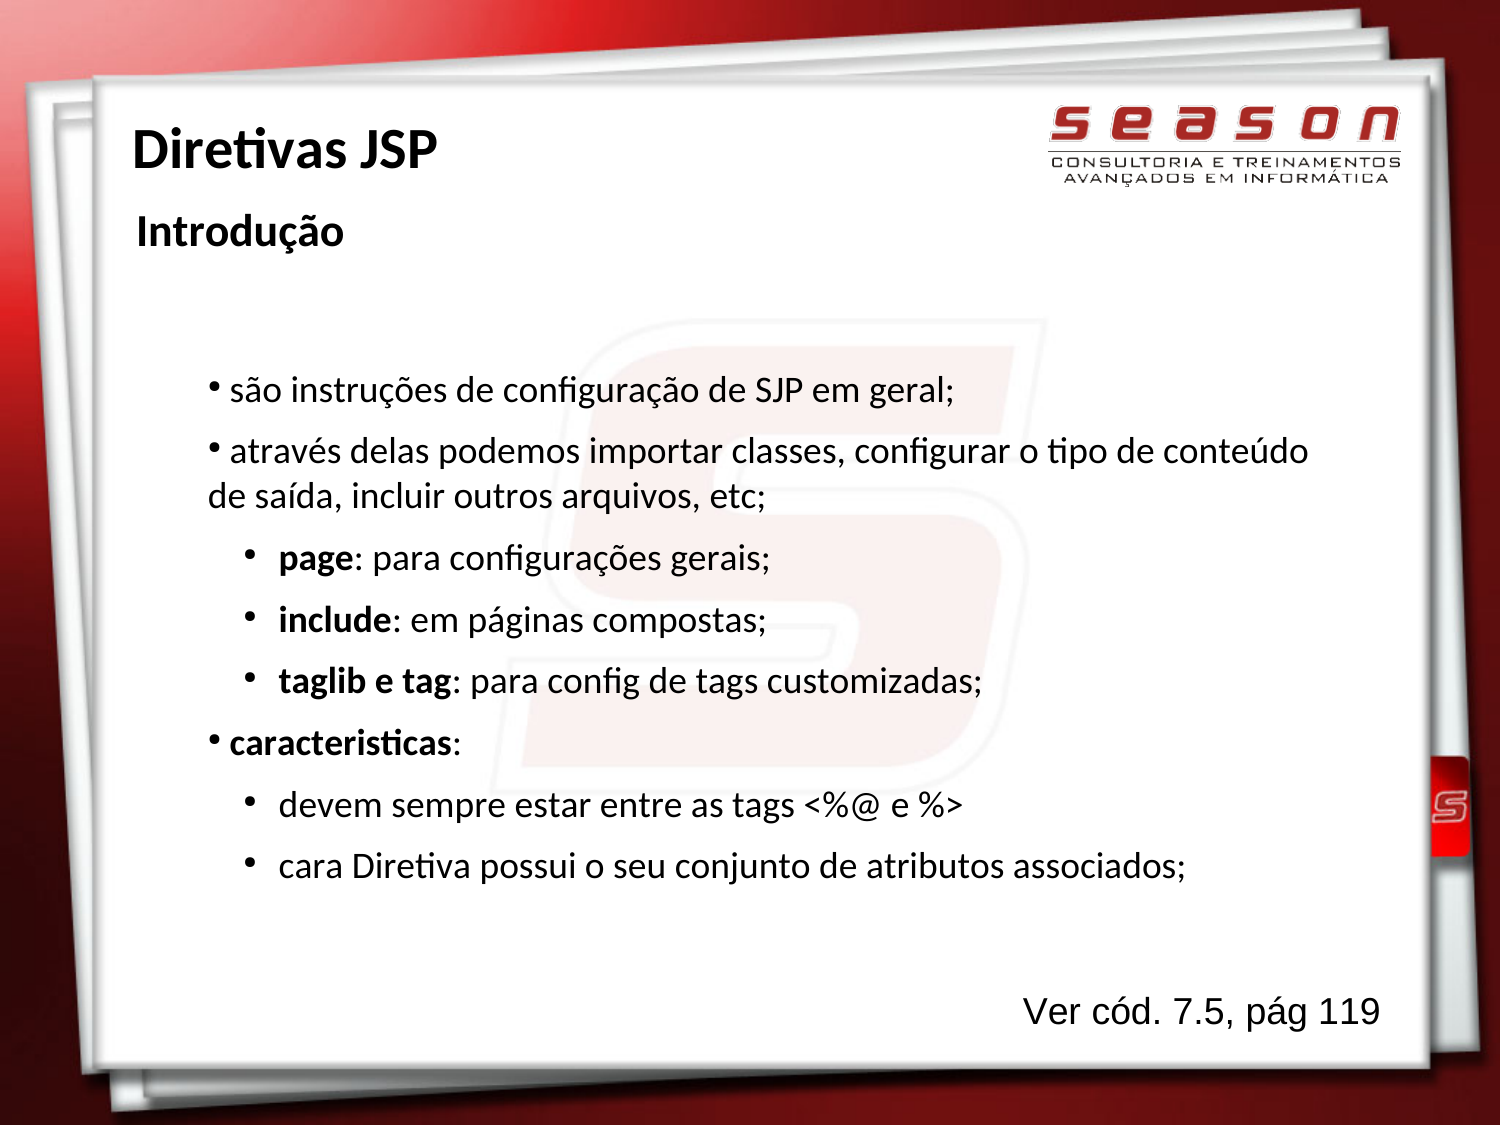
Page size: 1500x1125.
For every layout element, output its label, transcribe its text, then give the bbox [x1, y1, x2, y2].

text_box são instruções de configuração de SJP em geral; através delas podemos importar classes, configurar o tipo de conteúdo de saída, incluir outros arquivos, etc; page: para configurações gerais; include: em páginas compostas; taglib e tag: para config de tags customizadas; caracteristicas: devem sempre estar entre as tags <%@ e %> cara Diretiva possui o seu conjunto de atributos associados; [207, 342, 1328, 909]
title Diretivas JSP [118, 33, 1394, 257]
picture [0, 0, 1500, 1125]
text_box Introdução [119, 200, 1240, 256]
text_box Ver cód. 7.5, pág 119 [708, 979, 1396, 1040]
